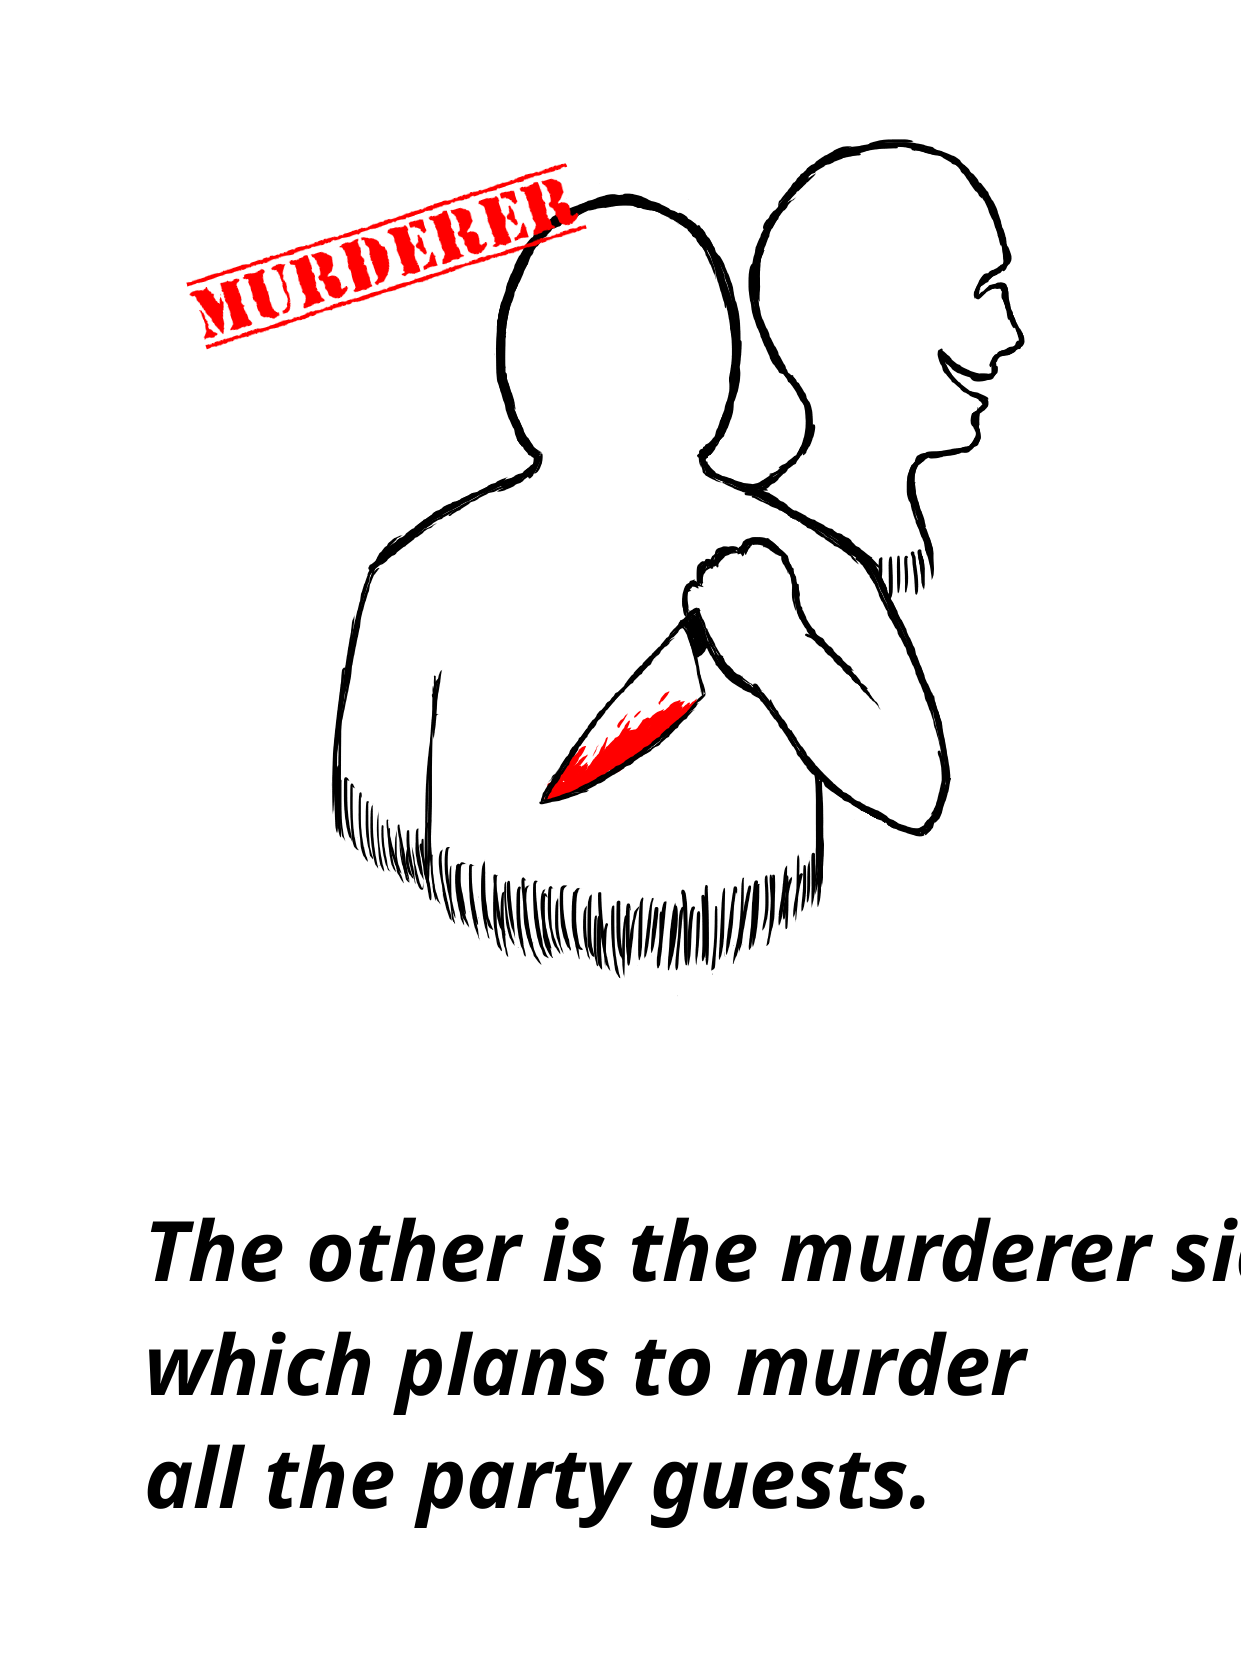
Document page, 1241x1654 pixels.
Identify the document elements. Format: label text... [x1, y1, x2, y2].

text_box The other is the murderer side which plans to murder all the party guests. [129, 1192, 1113, 1534]
picture [169, 119, 1070, 1021]
